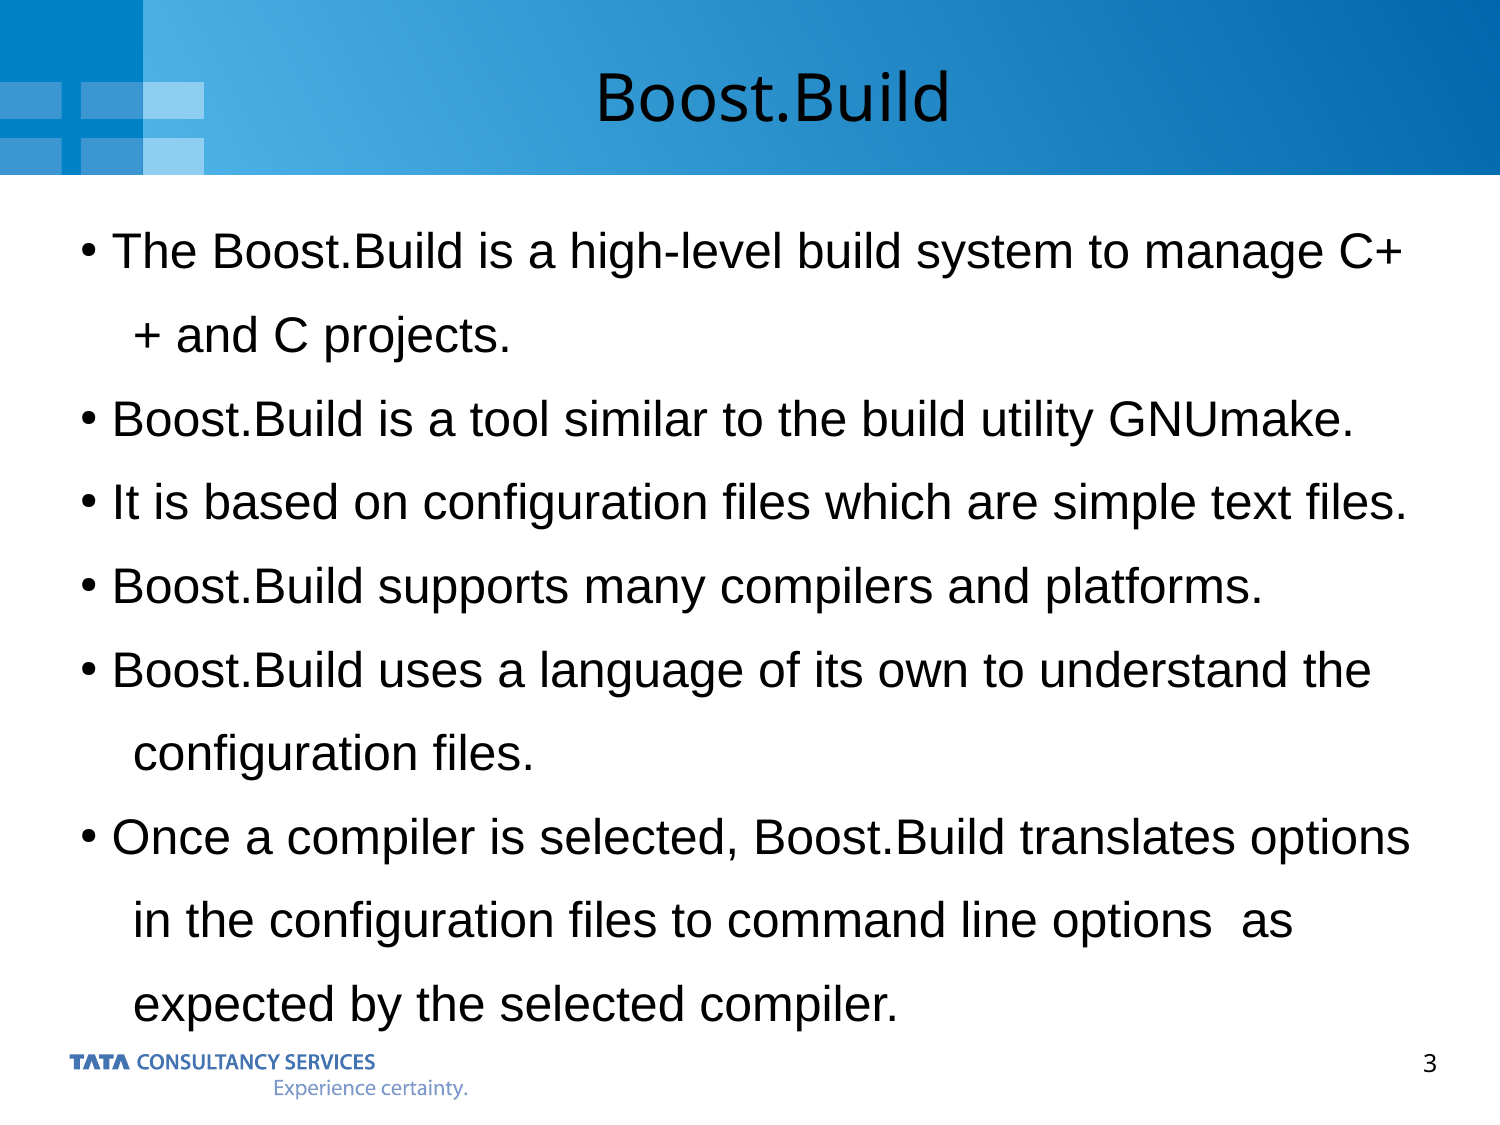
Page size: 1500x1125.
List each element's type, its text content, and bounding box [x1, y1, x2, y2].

text_box Boost.Build [200, 1, 1347, 188]
text_box The Boost.Build is a high-level build system to manage C++ and C projects. Boost.Build is a tool similar to the build utility GNUmake. It is based on configuration files which are simple text files. Boost.Build supports many compilers and platforms. Boost.Build uses a language of its own to understand the configuration files. Once a compiler is selected, Boost.Build translates options in the configuration files to command line options as expected by the selected compiler. [47, 188, 1441, 1040]
